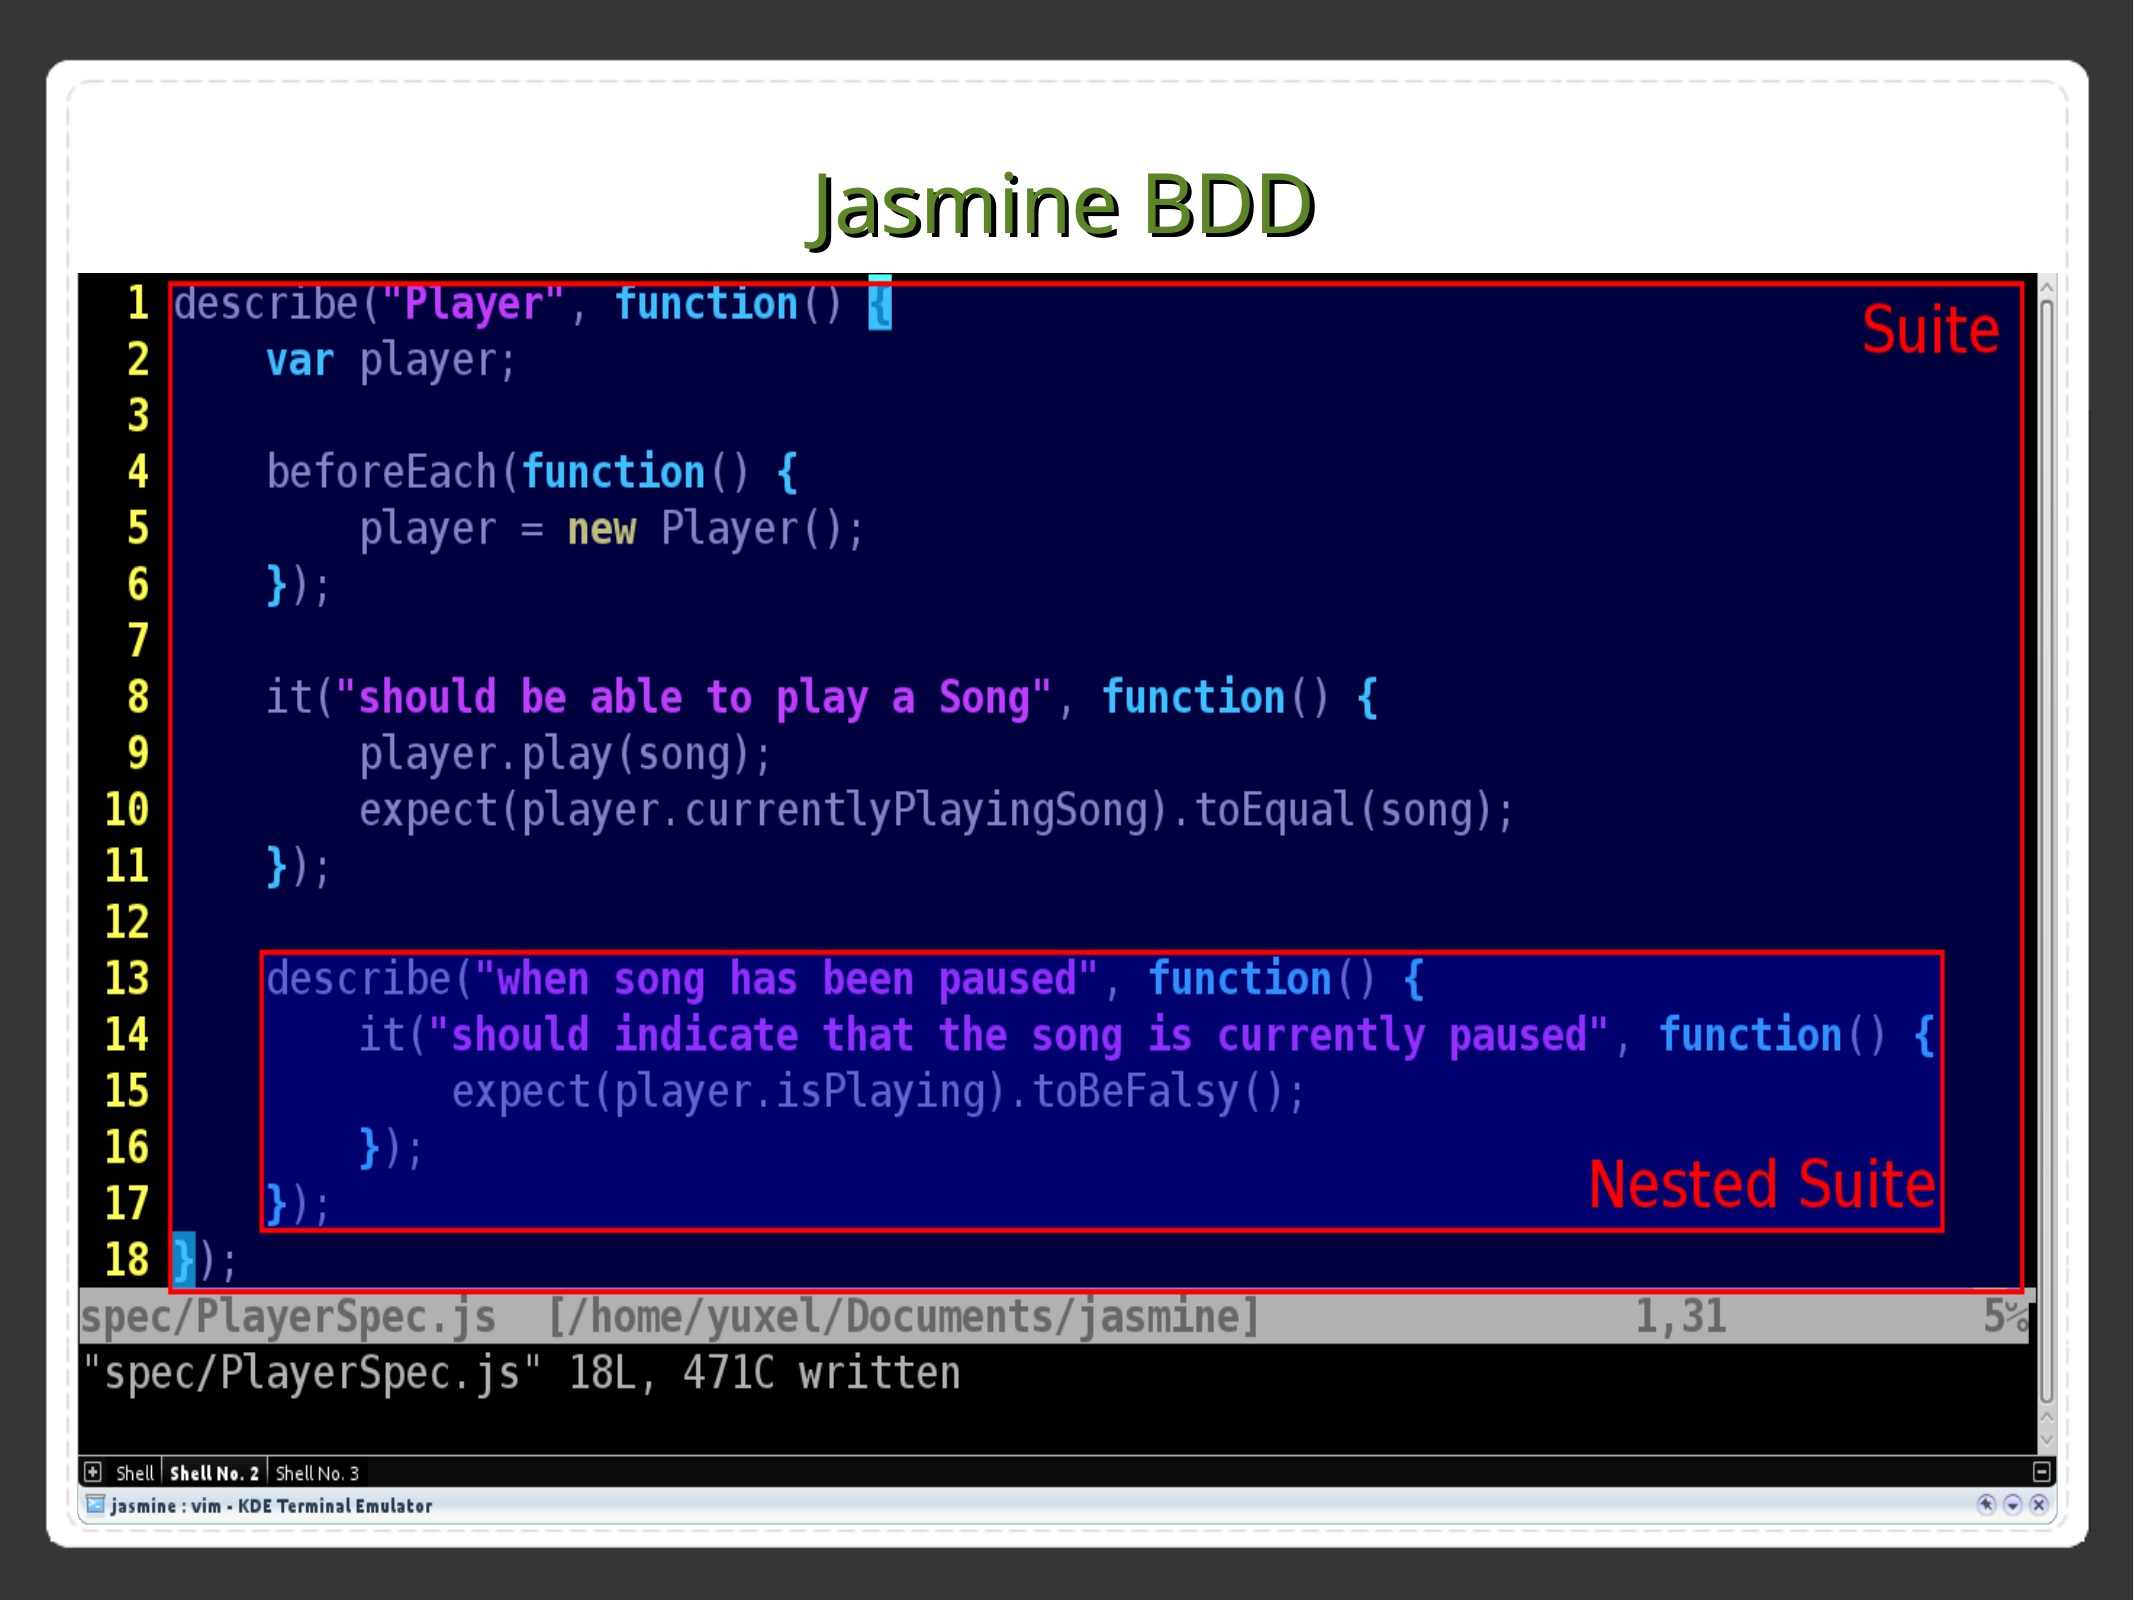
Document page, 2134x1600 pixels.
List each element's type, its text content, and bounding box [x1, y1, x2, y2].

text_box Jasmine BDD [811, 150, 1317, 251]
picture [0, 0, 2134, 1600]
